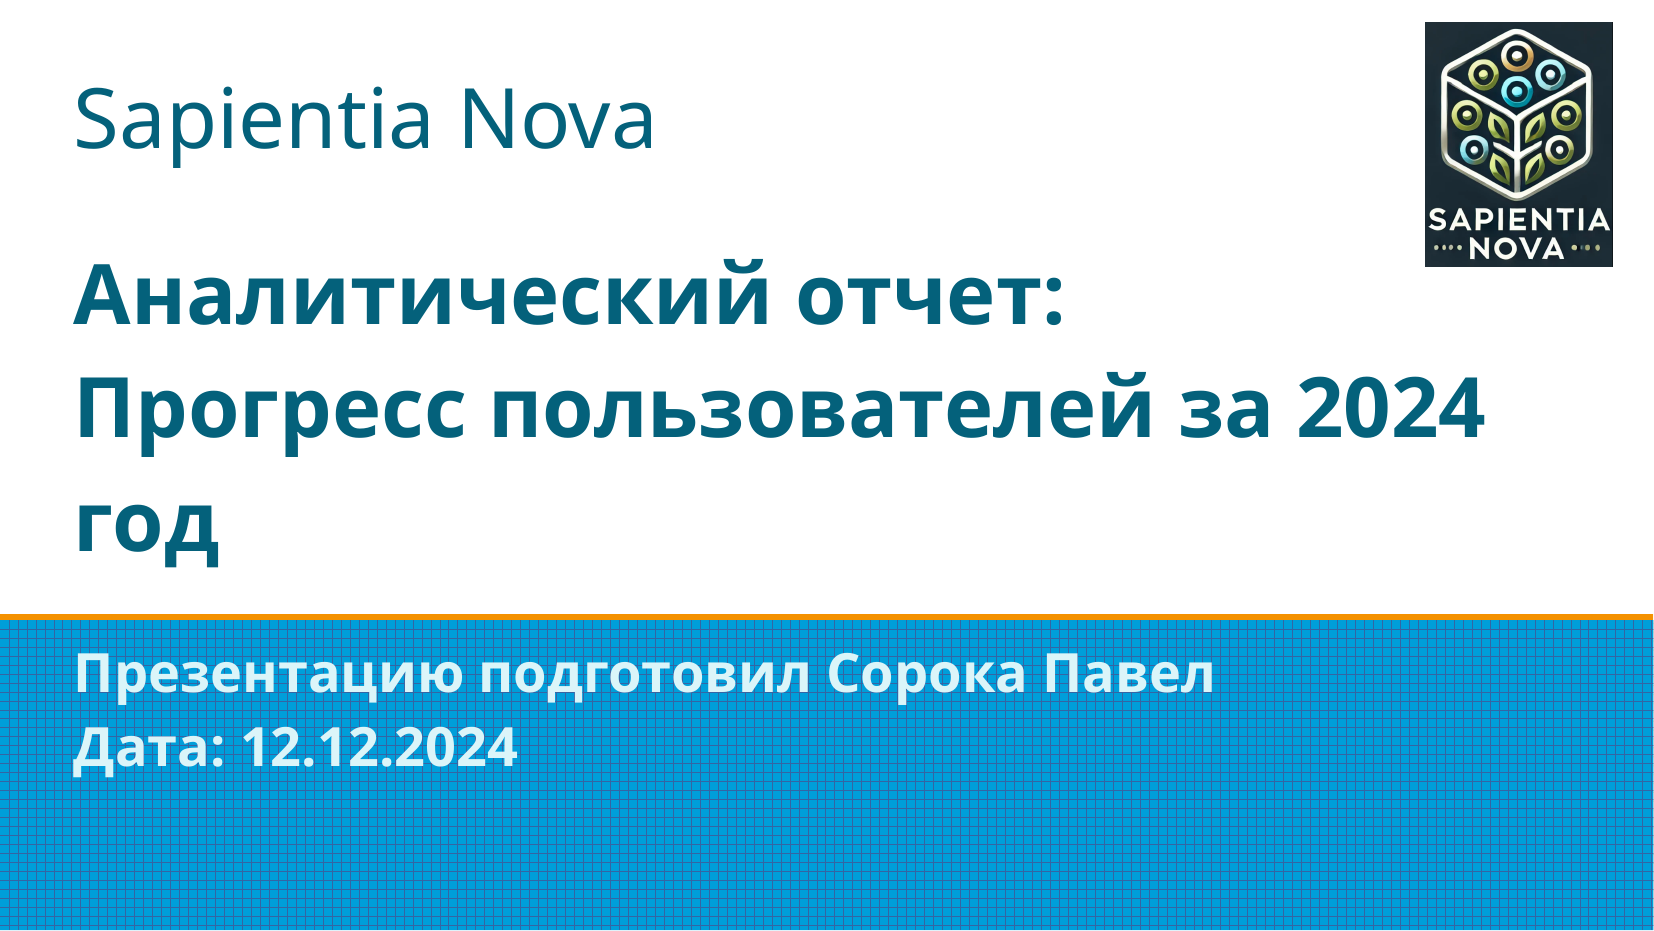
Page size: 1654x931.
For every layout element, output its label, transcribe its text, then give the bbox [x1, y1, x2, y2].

subtitle Презентацию подготовил Сорока Павел Дата: 12.12.2024 [73, 634, 1551, 827]
picture [1425, 22, 1613, 267]
title Sapientia Nova Аналитический отчет: Прогресс пользователей за 2024 год [73, 44, 1551, 576]
